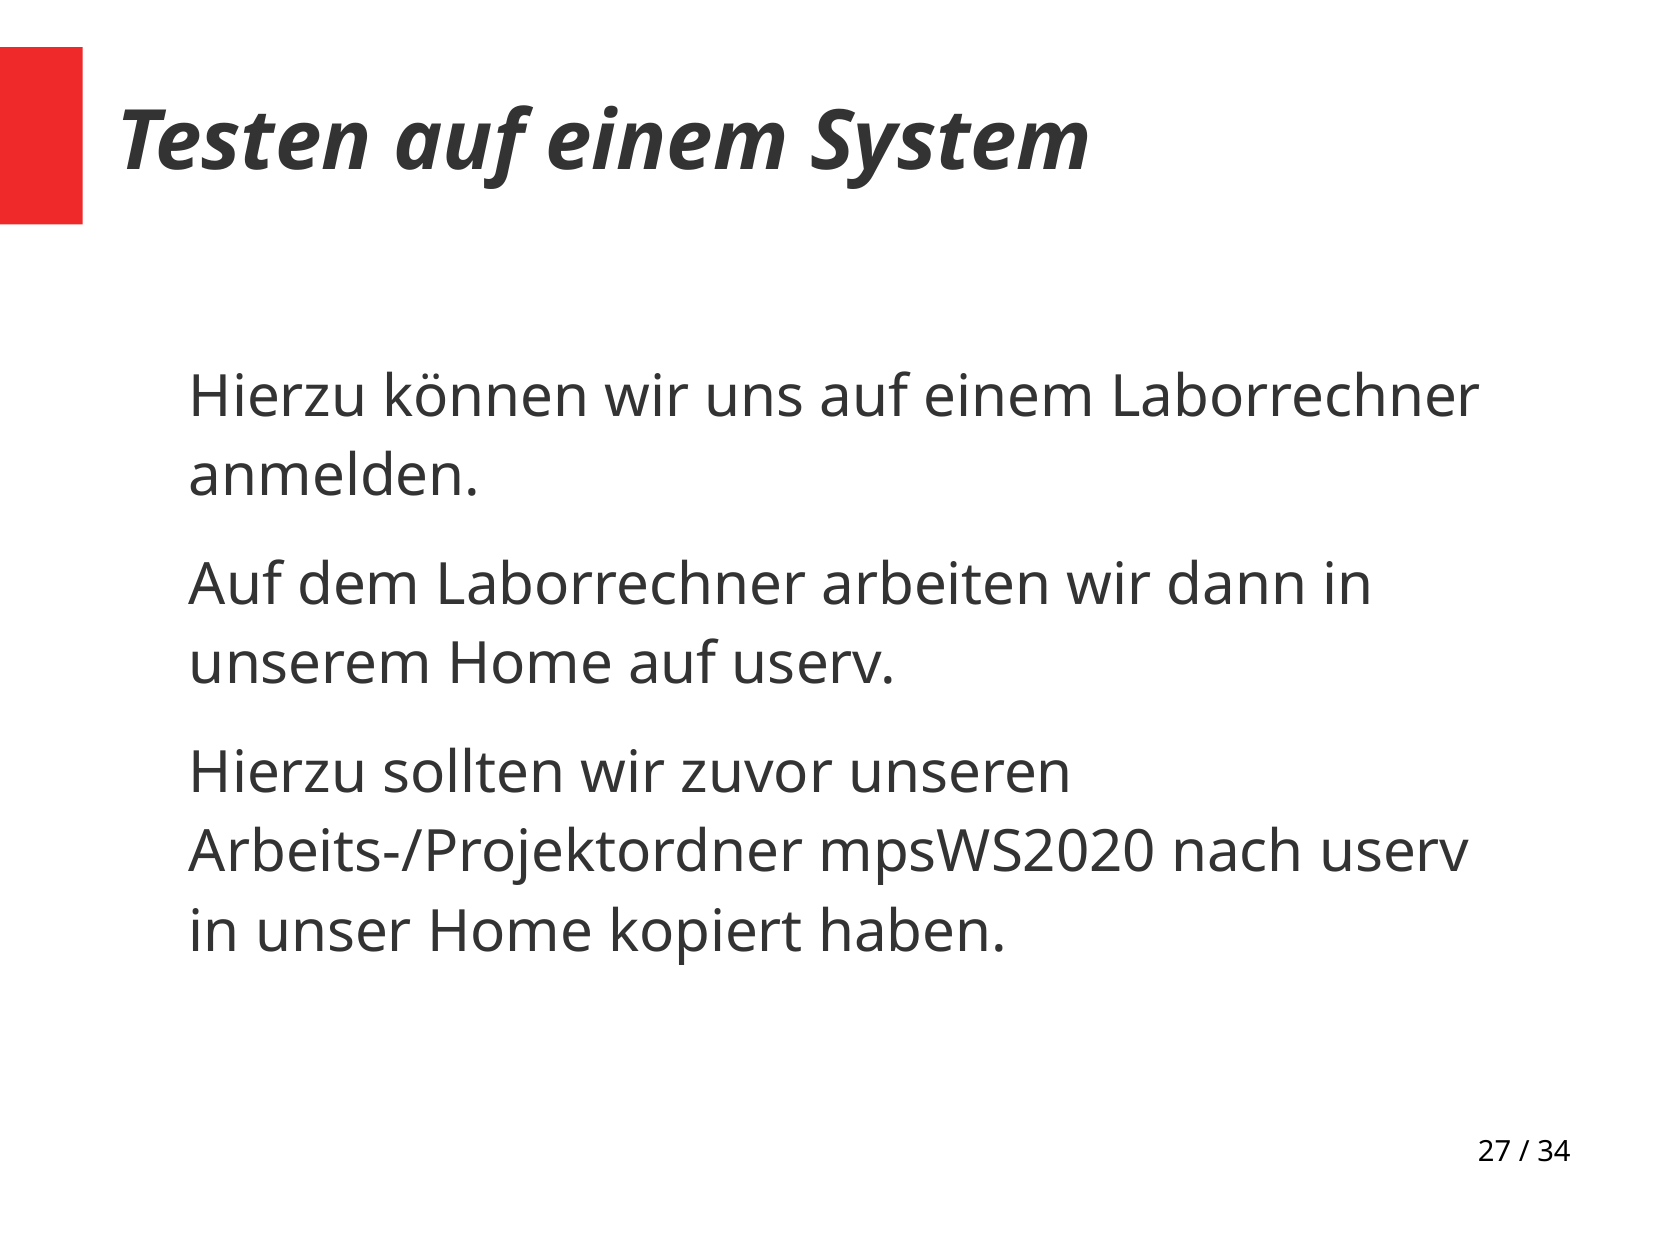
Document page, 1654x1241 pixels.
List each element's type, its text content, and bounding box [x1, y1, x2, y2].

list Hierzu können wir uns auf einem Laborrechner anmelden. Auf dem Laborrechner arbeiten wir dann in unserem Home auf userv. Hierzu sollten wir zuvor unseren Arbeits-/Projektordner mpsWS2020 nach userv in unser Home kopiert haben. [118, 354, 1536, 1074]
title Testen auf einem System [116, 49, 1570, 225]
